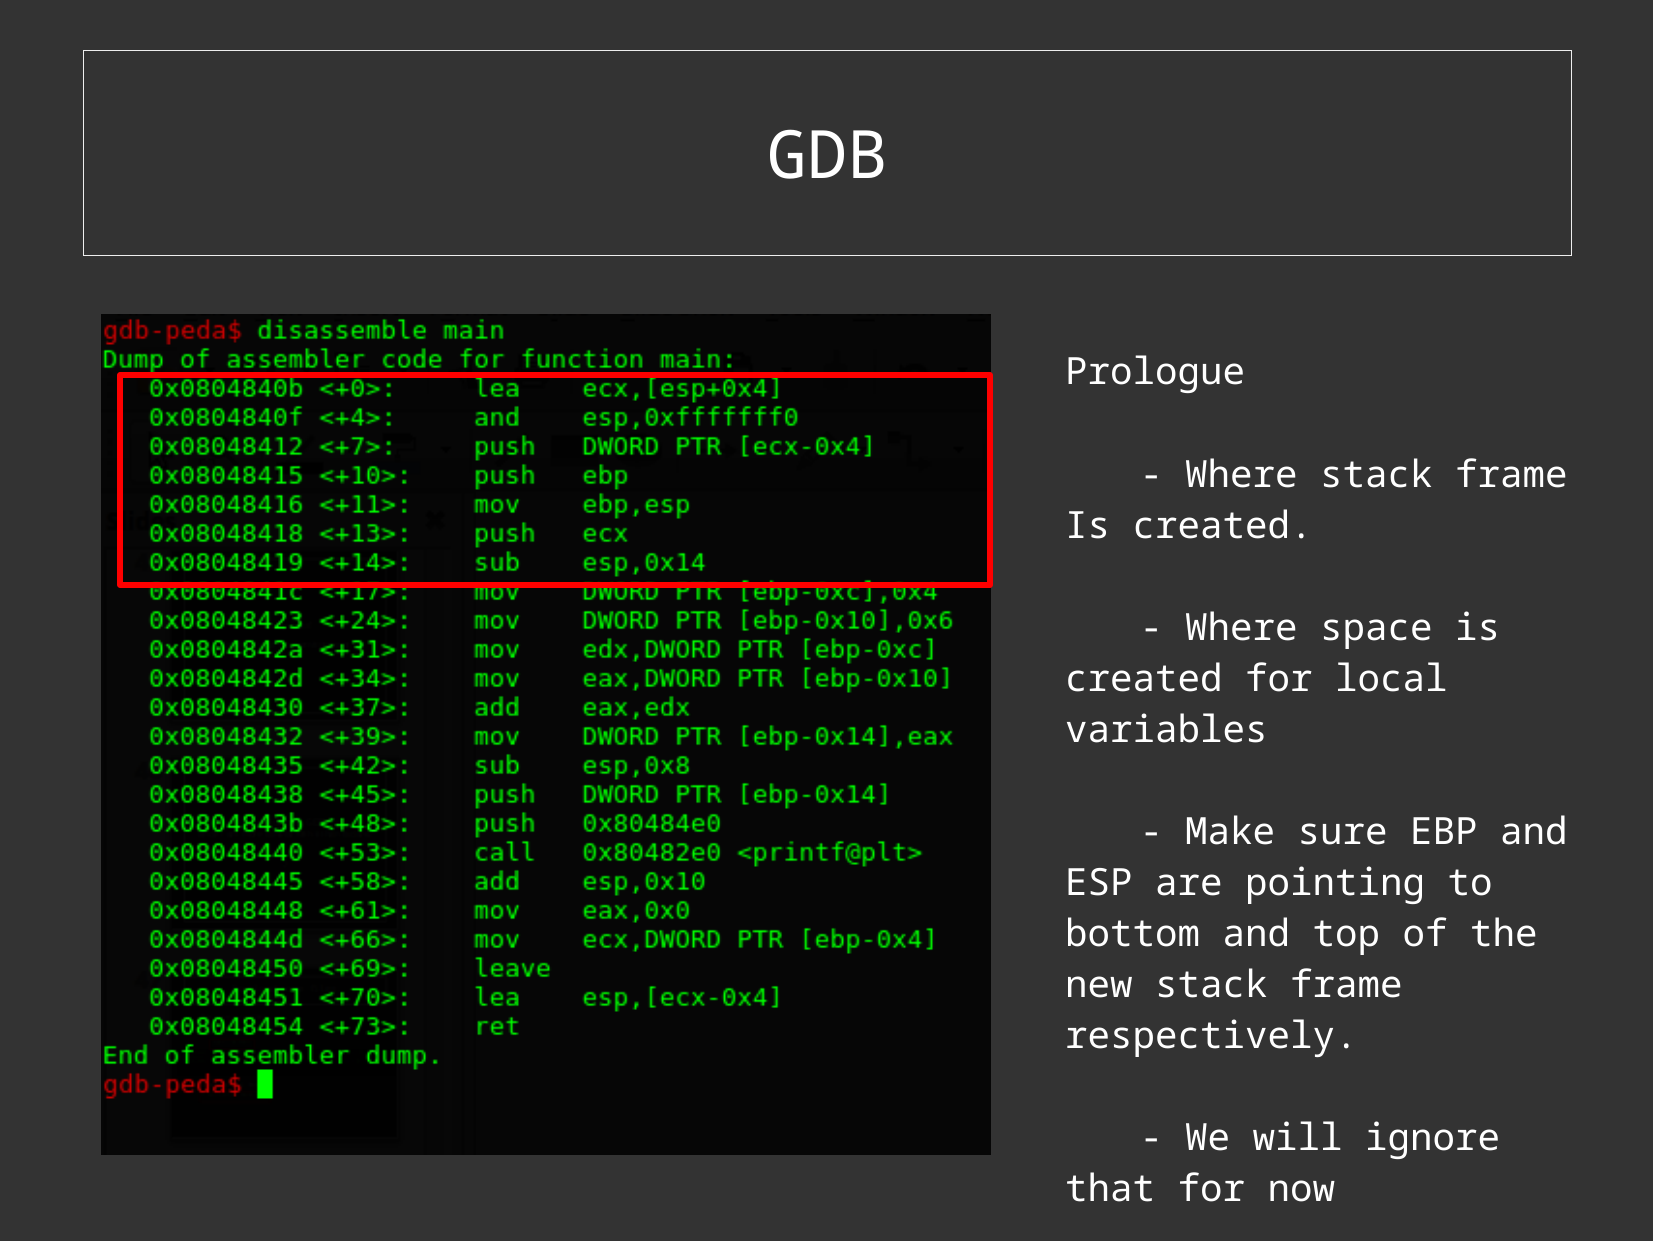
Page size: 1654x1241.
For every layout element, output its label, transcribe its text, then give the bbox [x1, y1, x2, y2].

picture [123, 378, 987, 582]
text_box GDB [83, 50, 1572, 256]
text_box Prologue - Where stack frame Is created. - Where space is created for local variables - Make sure EBP and ESP are pointing to bottom and top of the new stack frame respectively. - We will ignore that for now [1050, 337, 1591, 1051]
picture [101, 314, 991, 1156]
